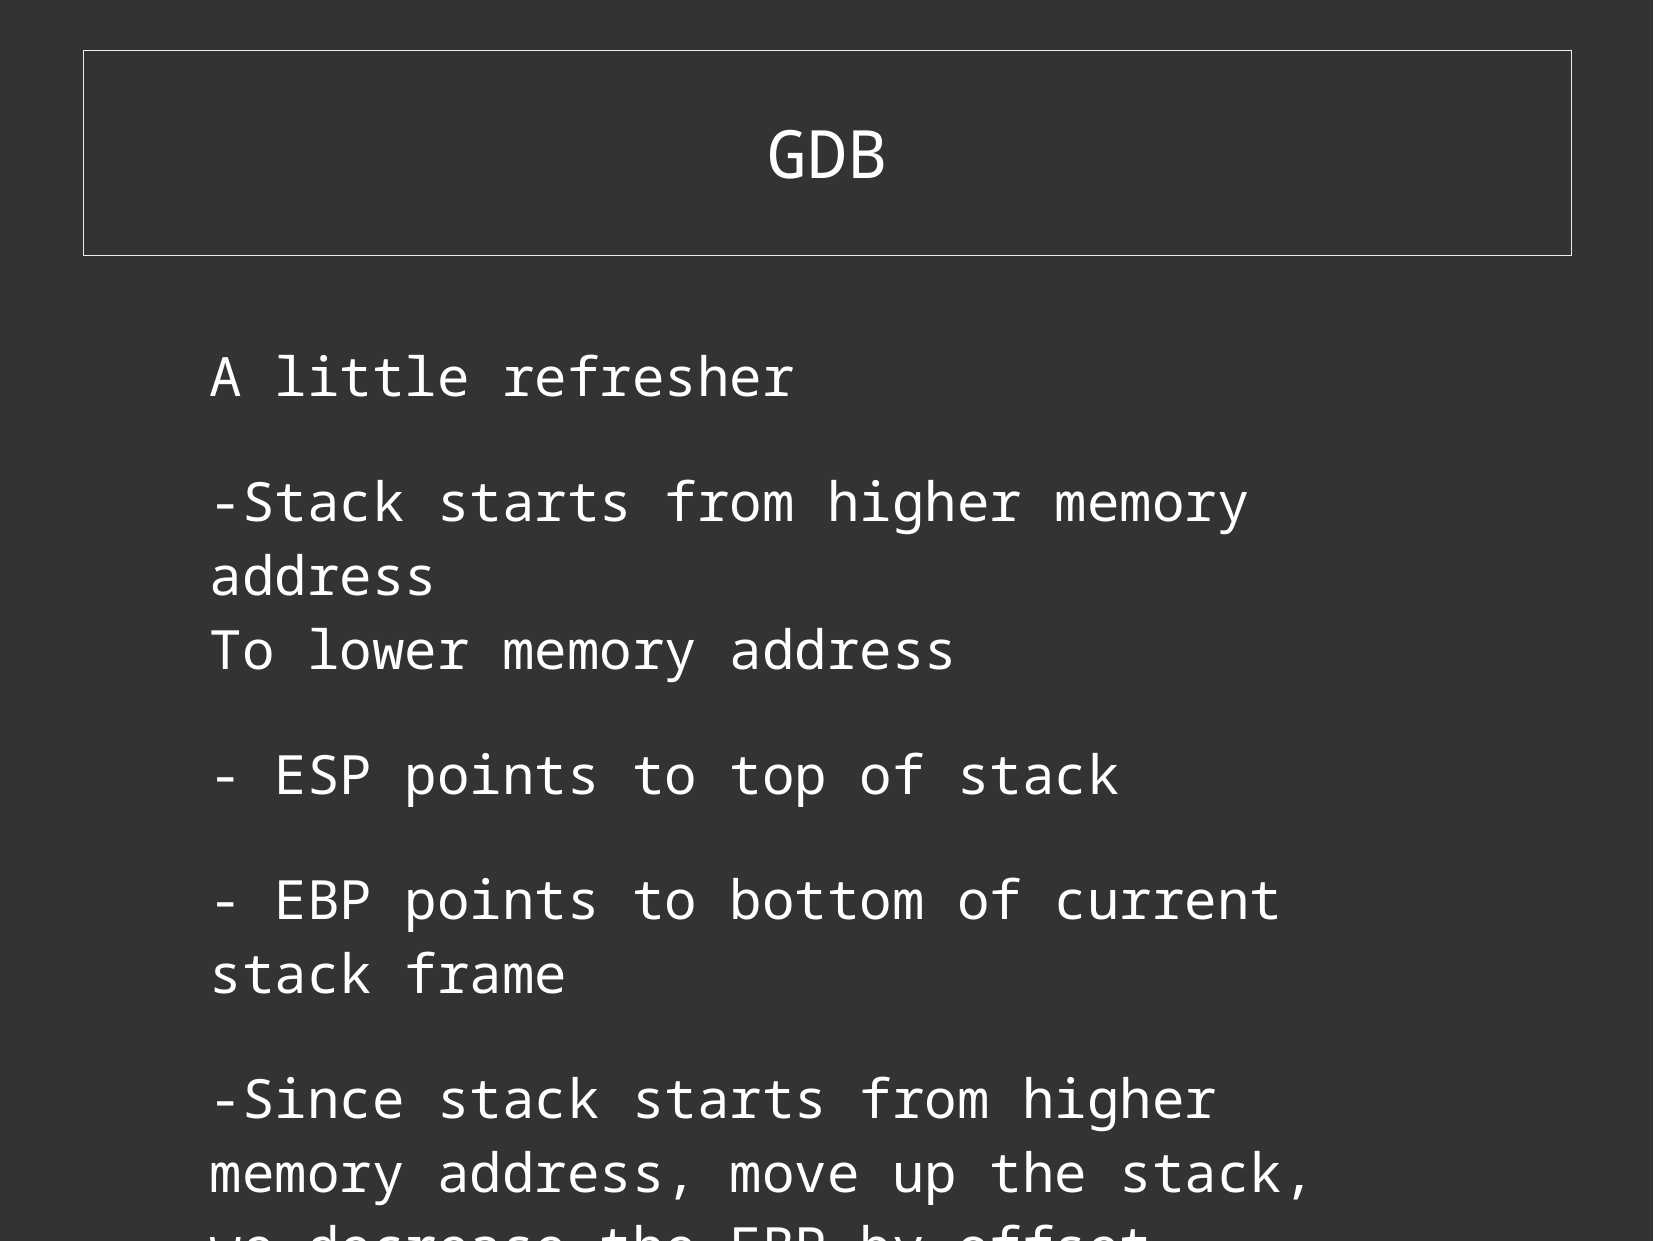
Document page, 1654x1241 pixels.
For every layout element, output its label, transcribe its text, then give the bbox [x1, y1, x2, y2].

text_box GDB [83, 50, 1572, 256]
text_box A little refresher -Stack starts from higher memory address To lower memory address - ESP points to top of stack - EBP points to bottom of current stack frame -Since stack starts from higher memory address, move up the stack, we decrease the EBP by offset. [195, 331, 1365, 1186]
